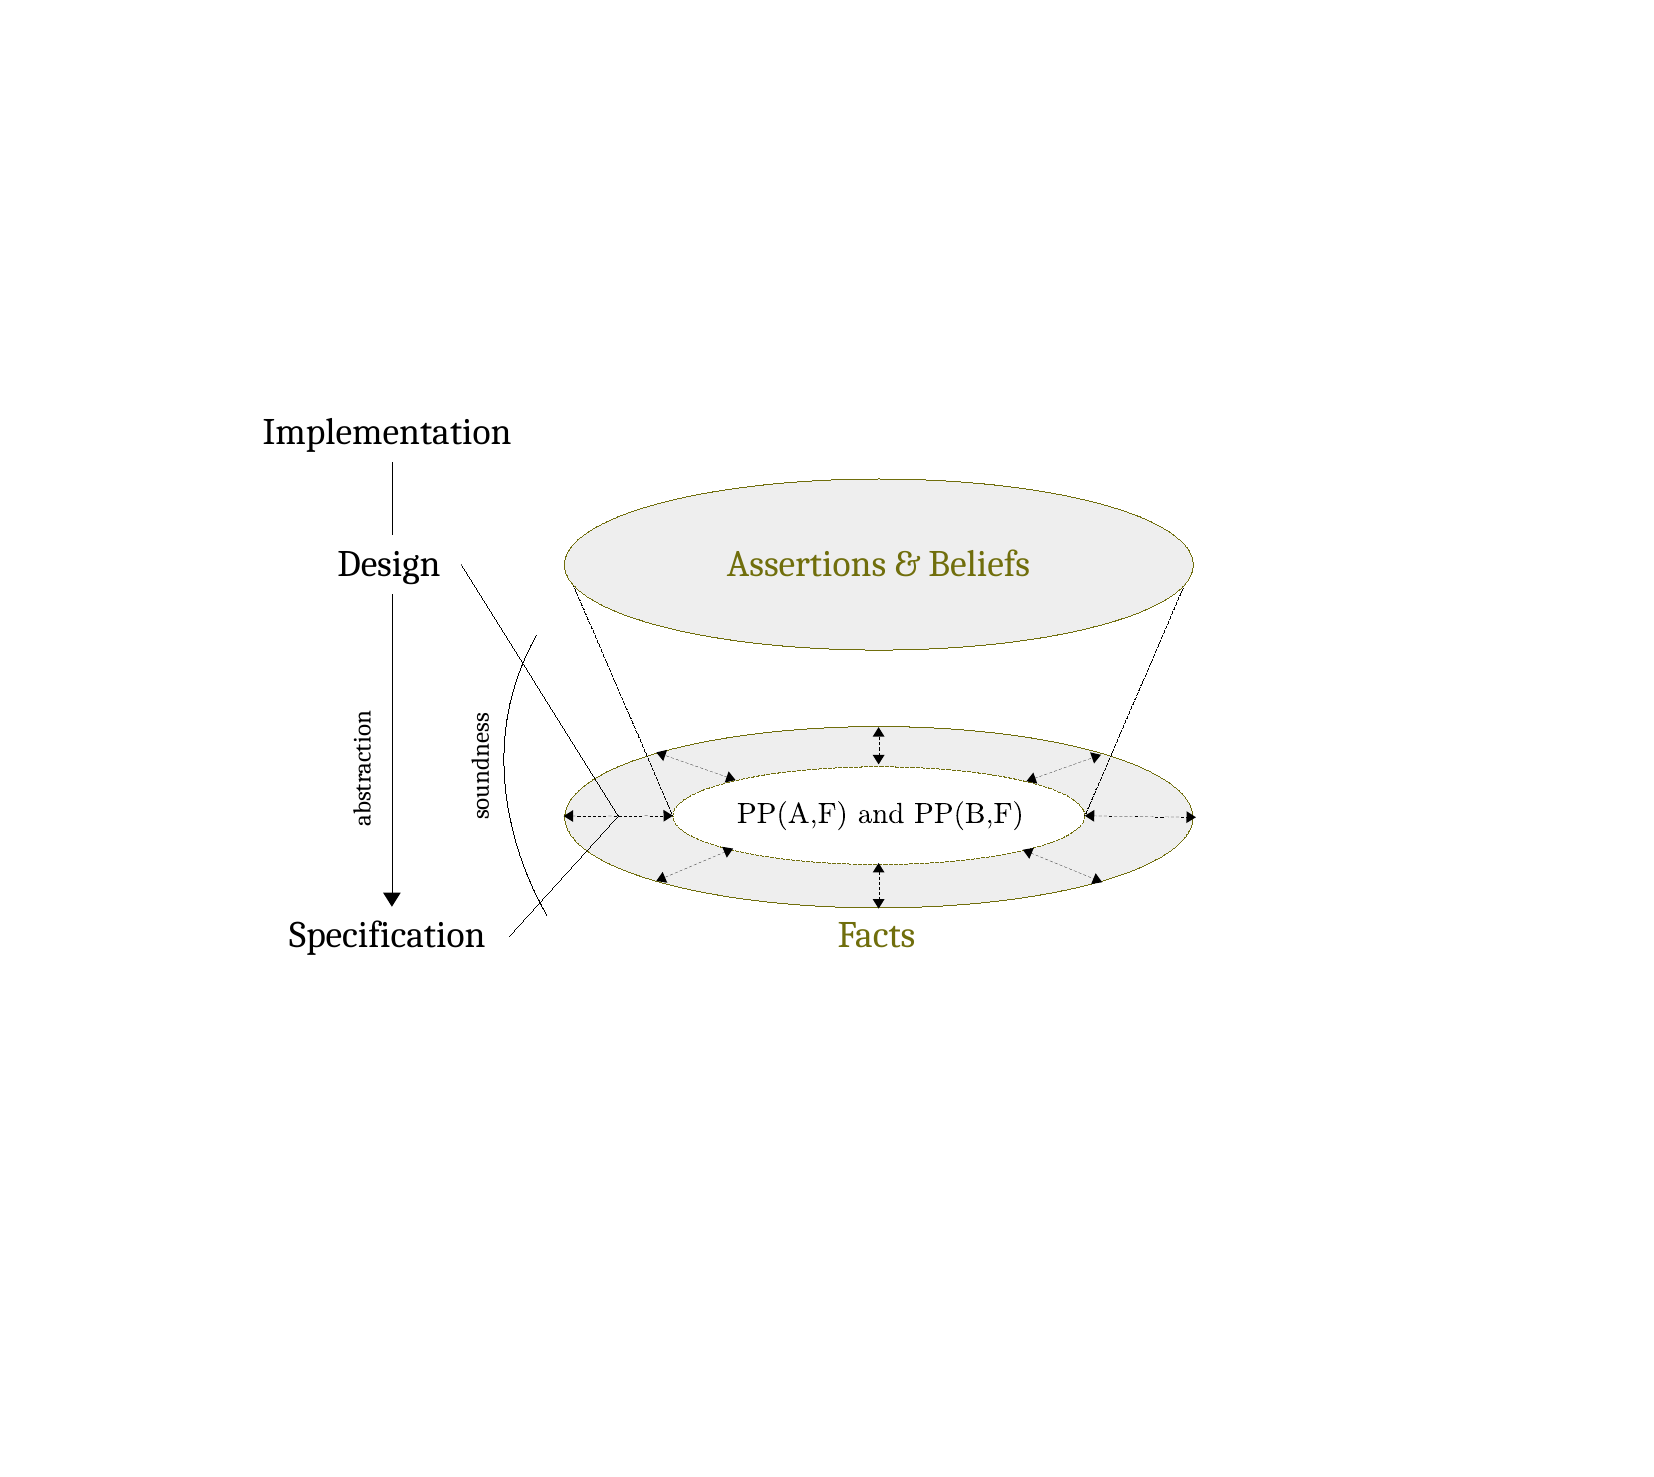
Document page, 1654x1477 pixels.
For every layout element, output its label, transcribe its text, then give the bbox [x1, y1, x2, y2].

picture [736, 801, 1021, 831]
text_box Design [322, 535, 462, 594]
text_box abstraction [338, 688, 388, 842]
text_box Implementation [247, 403, 536, 463]
text_box [564, 726, 1193, 907]
text_box soundness [456, 682, 506, 835]
text_box Assertions & Beliefs [564, 478, 1194, 651]
text_box Specification [274, 906, 510, 966]
text_box Facts [822, 906, 935, 966]
